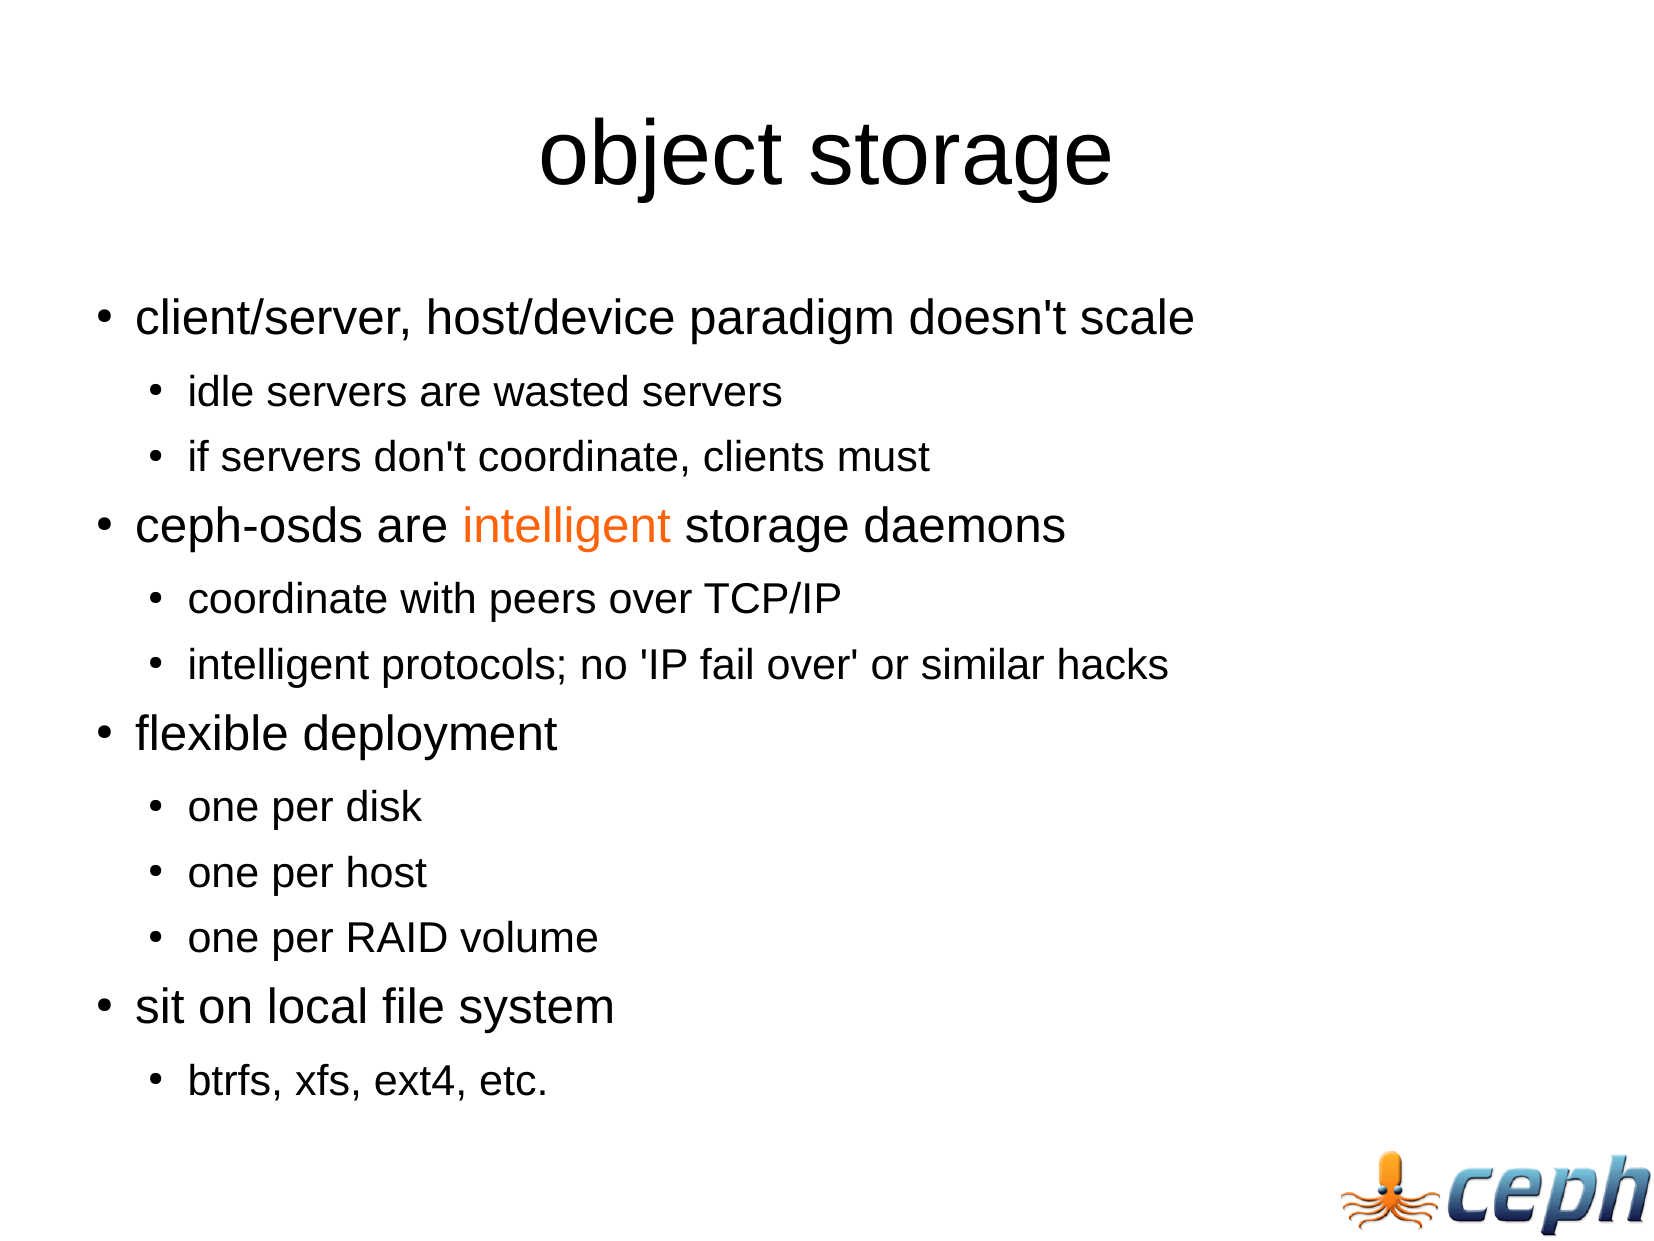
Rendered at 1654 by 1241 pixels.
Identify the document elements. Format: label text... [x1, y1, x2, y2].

list client/server, host/device paradigm doesn't scale idle servers are wasted servers if servers don't coordinate, clients must ceph-osds are intelligent storage daemons coordinate with peers over TCP/IP intelligent protocols; no 'IP fail over' or similar hacks flexible deployment one per disk one per host one per RAID volume sit on local file system btrfs, xfs, ext4, etc. [82, 290, 1571, 1109]
title object storage [82, 49, 1571, 257]
picture [1335, 1151, 1651, 1239]
